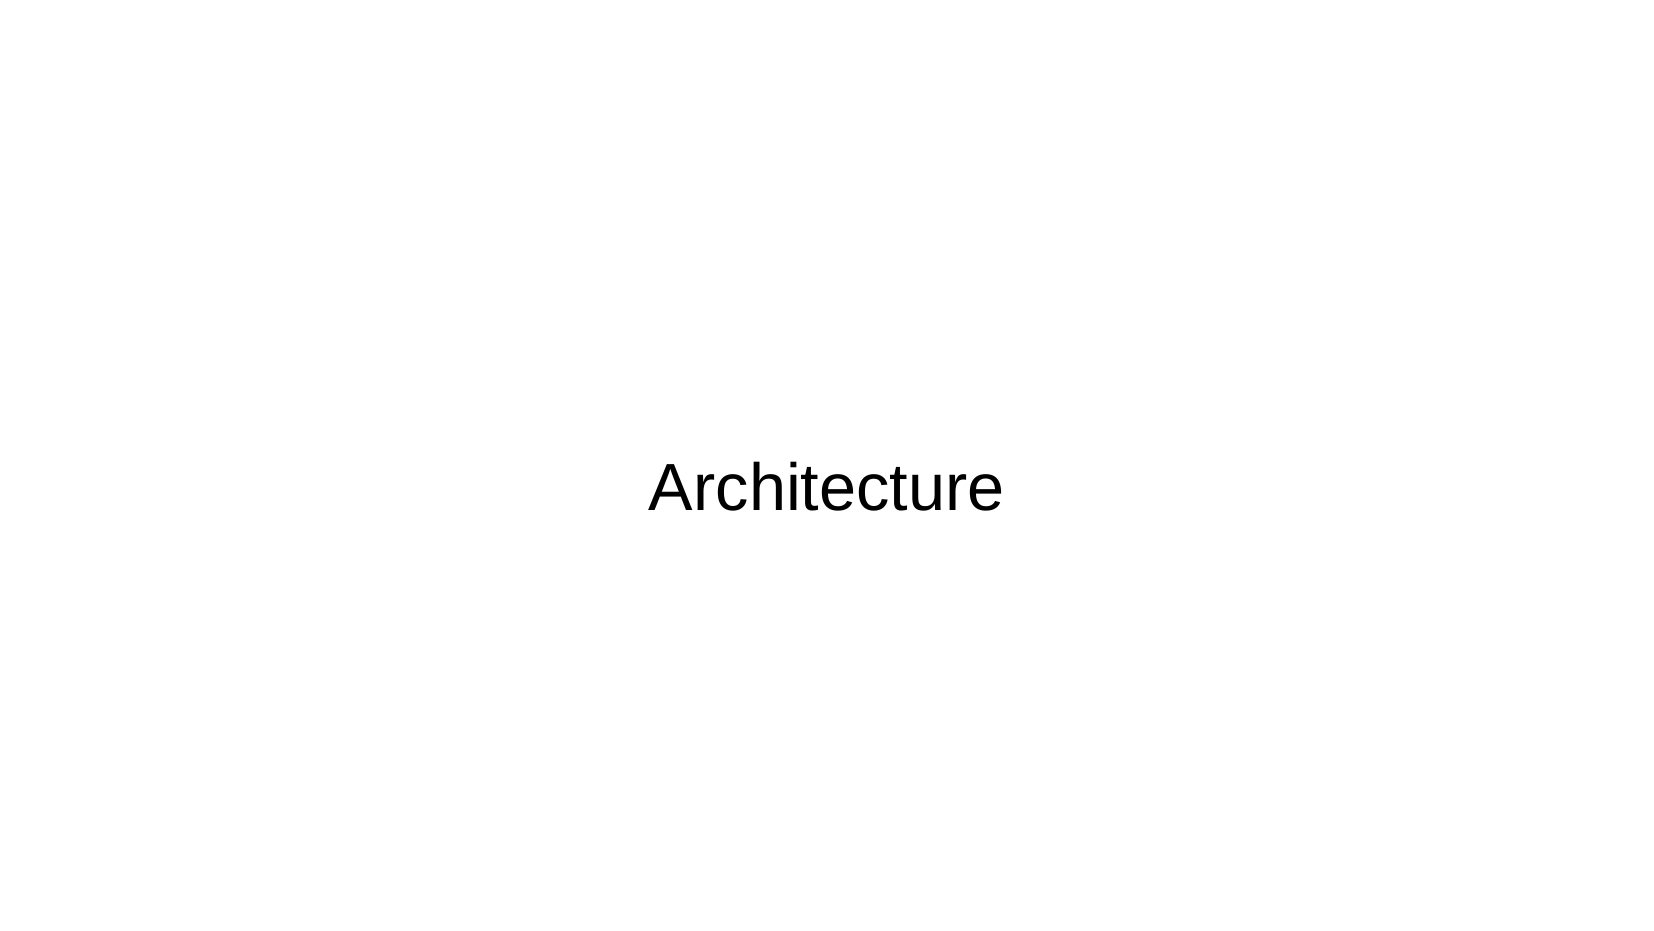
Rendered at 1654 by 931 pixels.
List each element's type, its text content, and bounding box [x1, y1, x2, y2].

subtitle Architecture [82, 217, 1571, 758]
